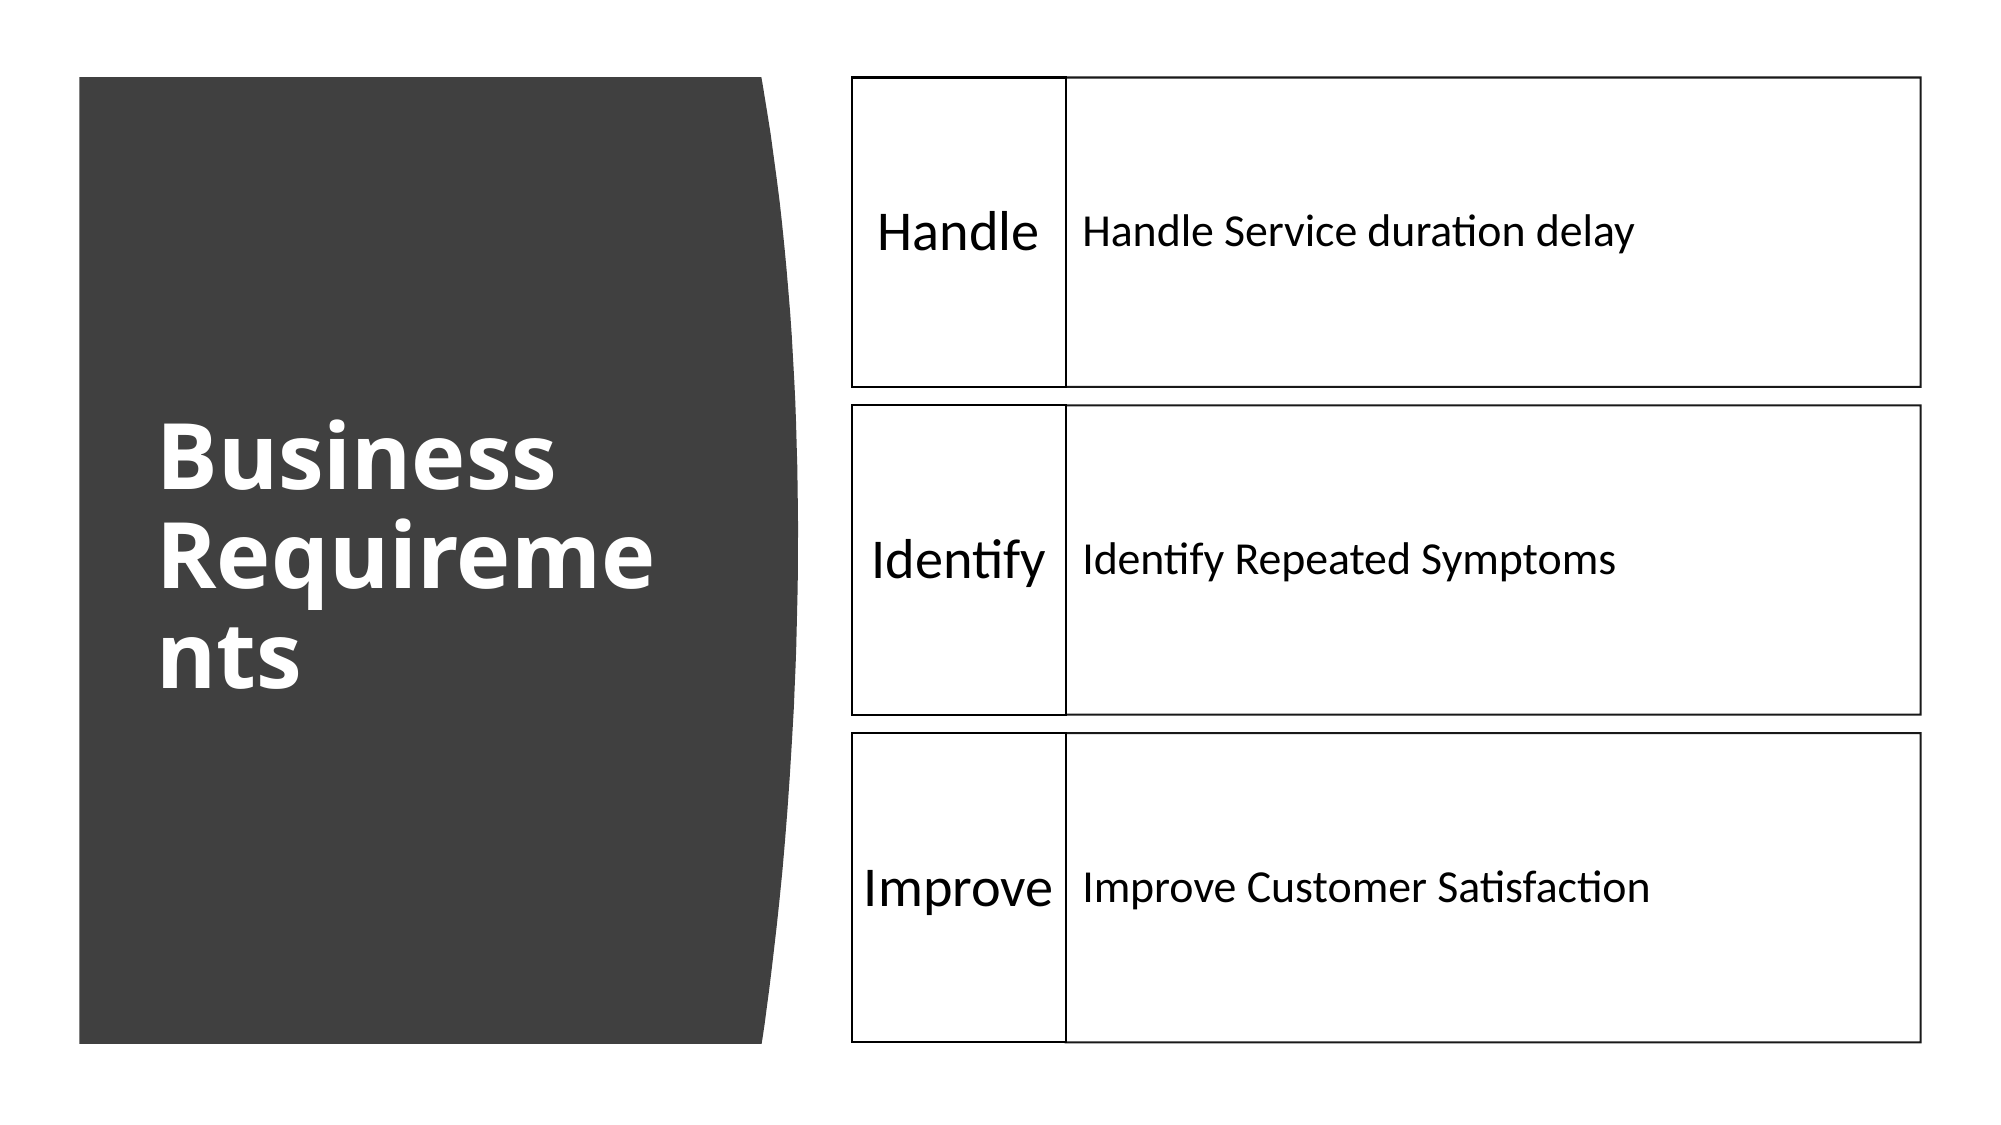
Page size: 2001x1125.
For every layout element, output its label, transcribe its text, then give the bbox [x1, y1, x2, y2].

text_box Identify [852, 405, 1066, 715]
text_box Improve [852, 733, 1066, 1043]
text_box [79, 77, 799, 1044]
title Business Requirements [141, 166, 702, 953]
text_box Handle Service duration delay [1066, 77, 1921, 387]
text_box Handle [852, 77, 1066, 387]
text_box Identify Repeated Symptoms [1066, 405, 1921, 715]
text_box Improve Customer Satisfaction [1066, 733, 1921, 1043]
